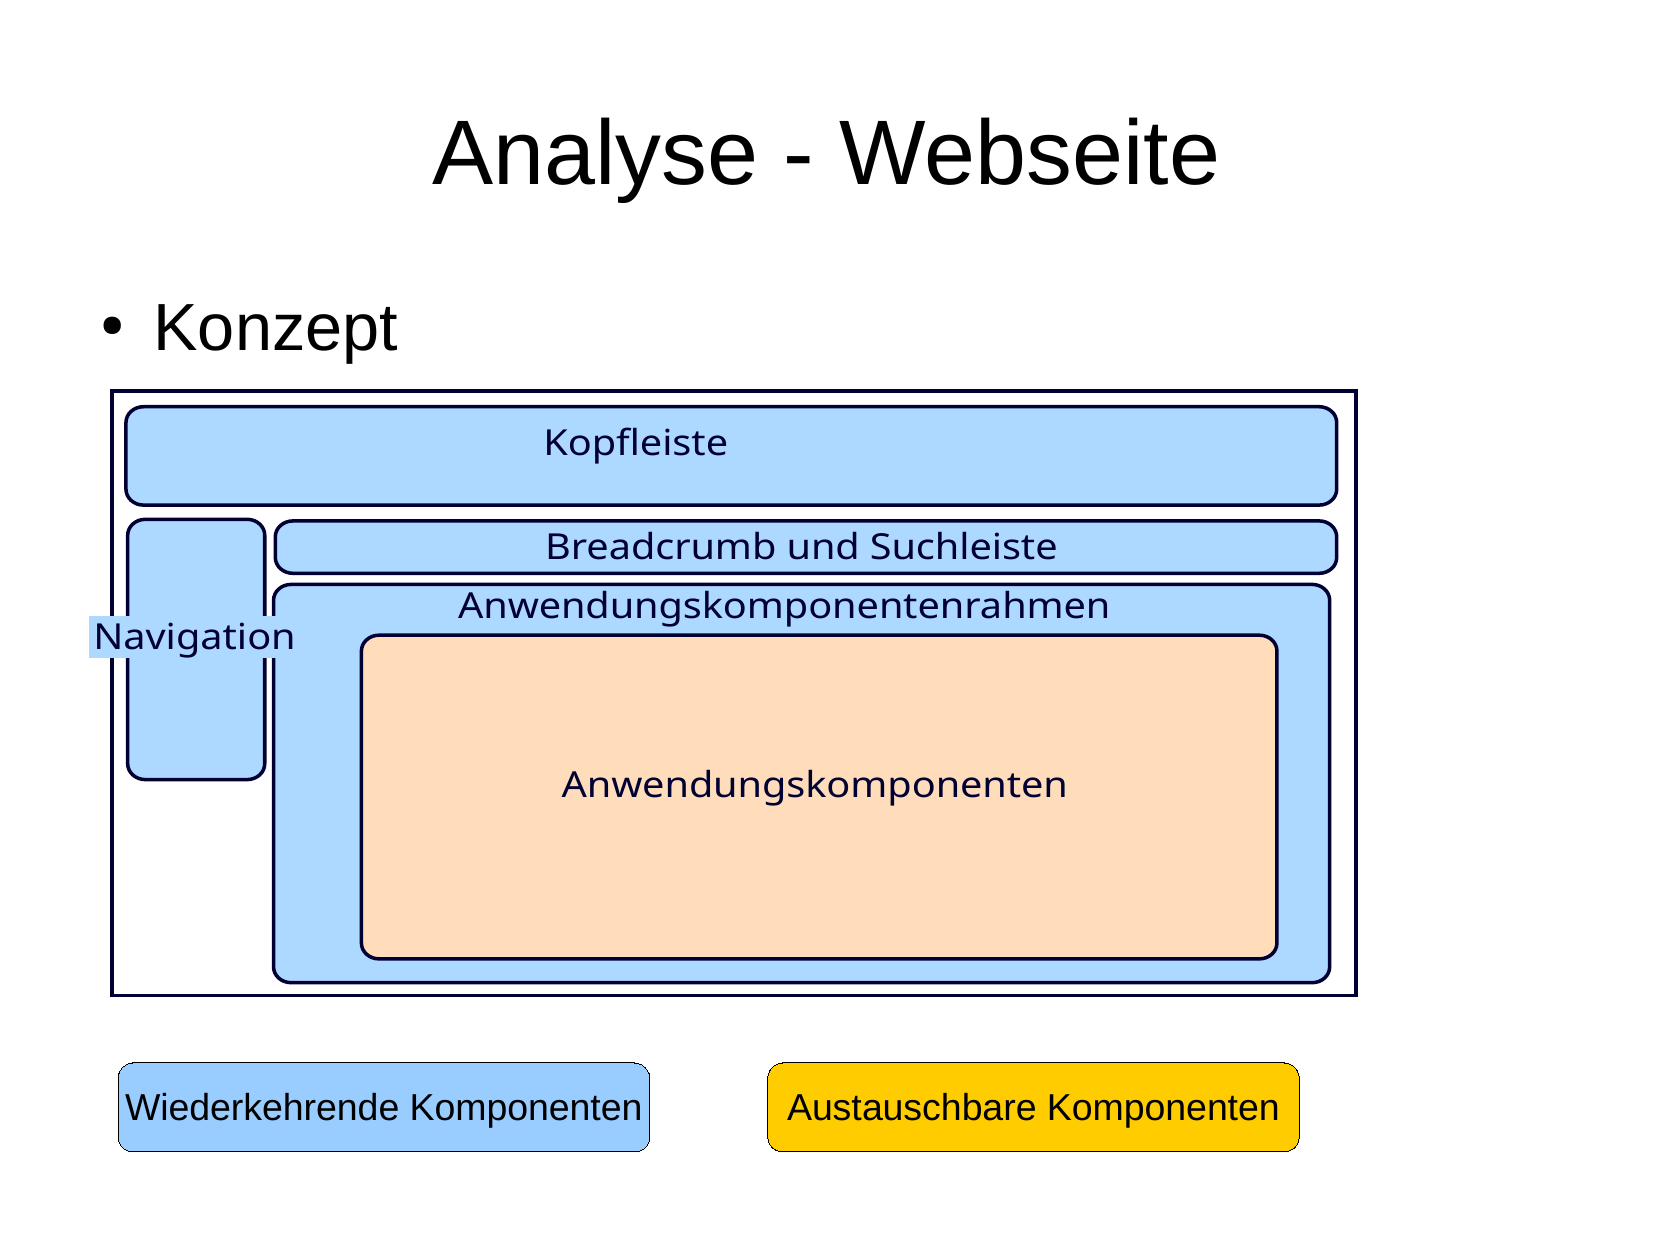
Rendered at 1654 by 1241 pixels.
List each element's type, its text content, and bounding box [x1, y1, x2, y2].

text_box Wiederkehrende Komponenten [118, 1062, 650, 1152]
picture [88, 383, 1359, 1004]
title Analyse - Webseite [82, 49, 1571, 257]
list Konzept [82, 290, 1571, 1010]
text_box Austauschbare Komponenten [767, 1062, 1300, 1152]
